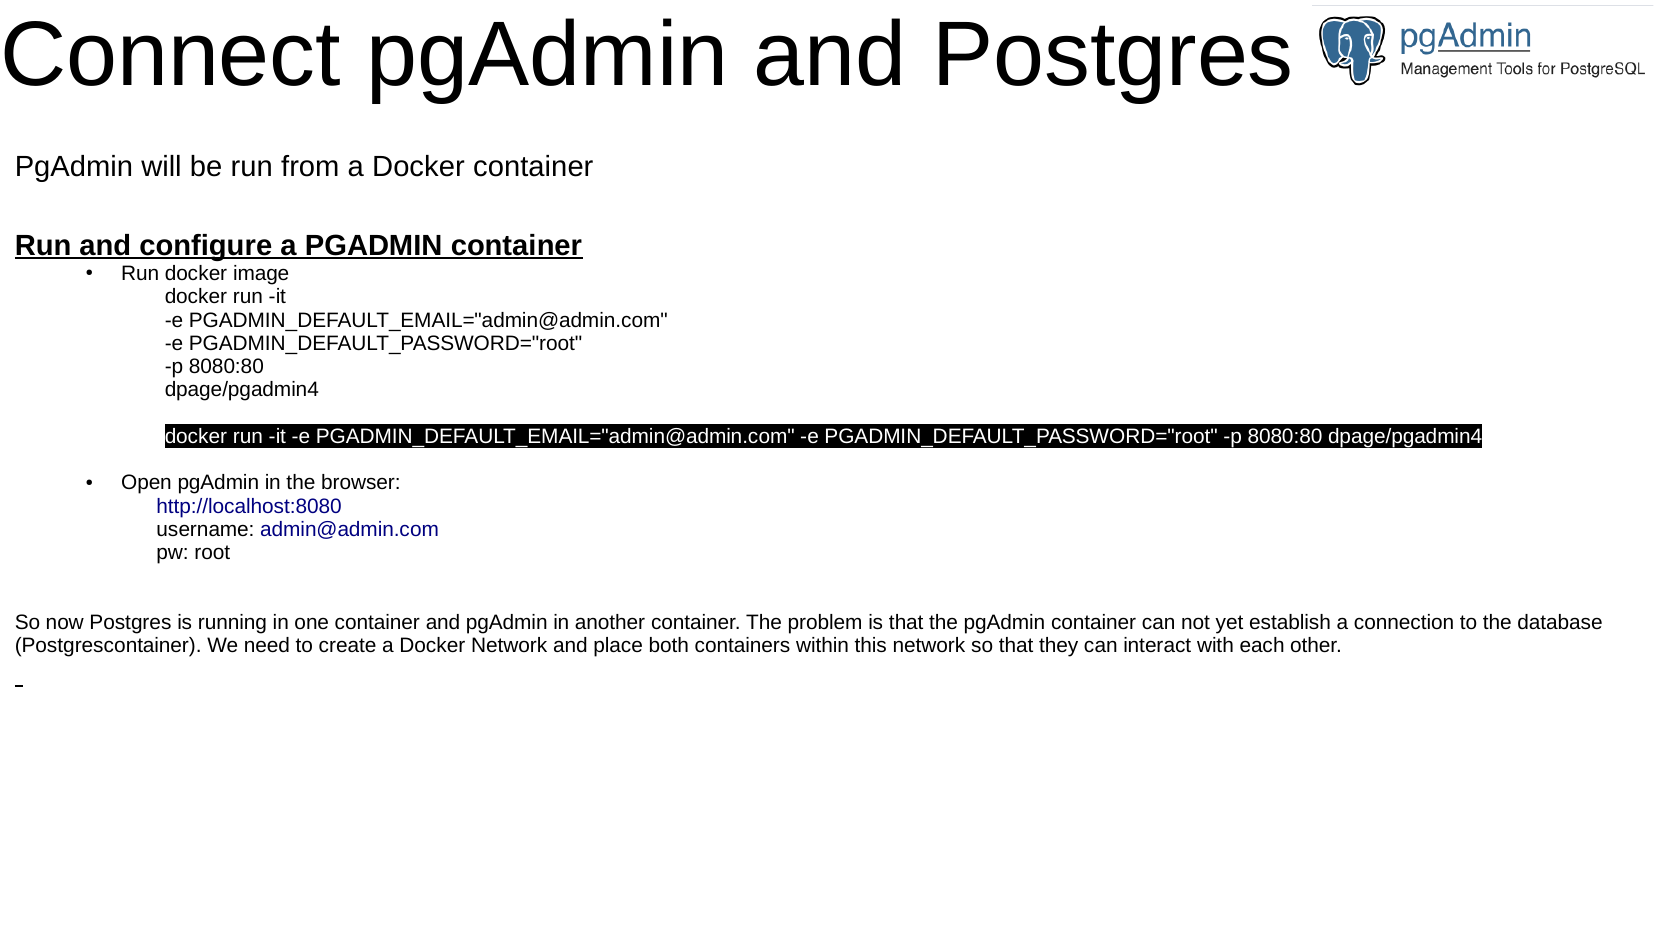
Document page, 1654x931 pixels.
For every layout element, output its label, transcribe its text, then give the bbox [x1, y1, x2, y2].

picture [1463, 5, 1654, 86]
title Connect pgAdmin and Postgres [0, 0, 1463, 142]
text_box PgAdmin will be run from a Docker container Run and configure a PGADMIN container Run docker image docker run -it -e PGADMIN_DEFAULT_EMAIL="admin@admin.com" -e PGADMIN_DEFAULT_PASSWORD="root" -p 8080:80 dpage/pgadmin4 docker run -it -e PGADMIN_DEFAULT_EMAIL="admin@admin.com" -e PGADMIN_DEFAULT_PASSWORD="root" -p 8080:80 dpage/pgadmin4 Open pgAdmin in the browser: http://localhost:8080 username: admin@admin.com pw: root So now Postgres is running in one container and pgAdmin in another container. The problem is that the pgAdmin container can not yet establish a connection to the database (Postgrescontainer). We need to create a Docker Network and place both containers within this network so that they can interact with each other. [0, 142, 1651, 838]
